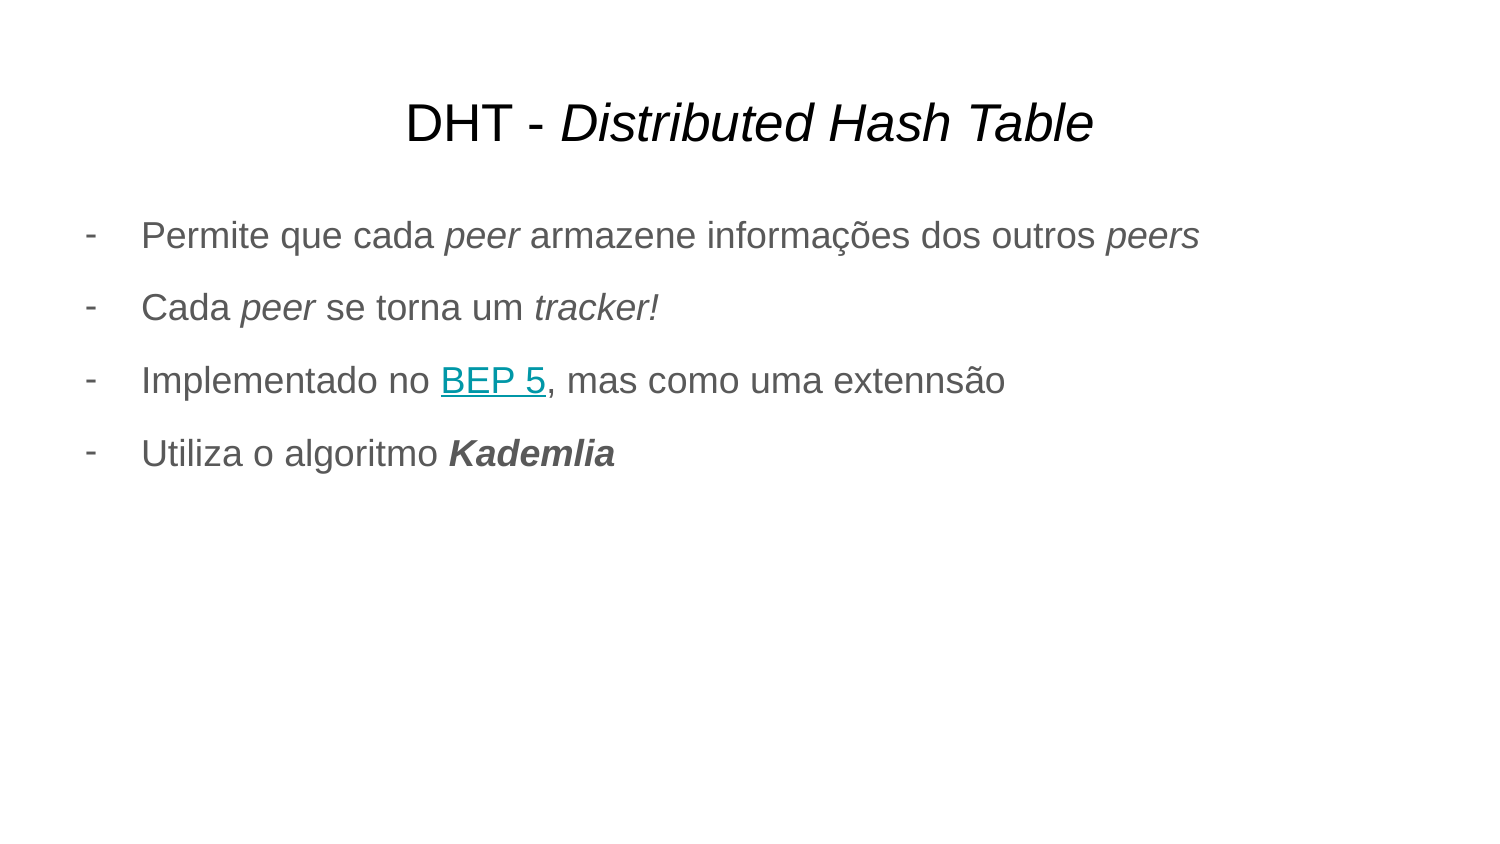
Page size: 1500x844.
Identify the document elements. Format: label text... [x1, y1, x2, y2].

title DHT - Distributed Hash Table [51, 72, 1449, 167]
list Permite que cada peer armazene informações dos outros peers Cada peer se torna um tracker! Implementado no BEP 5, mas como uma extennsão Utiliza o algoritmo Kademlia [51, 189, 1449, 750]
